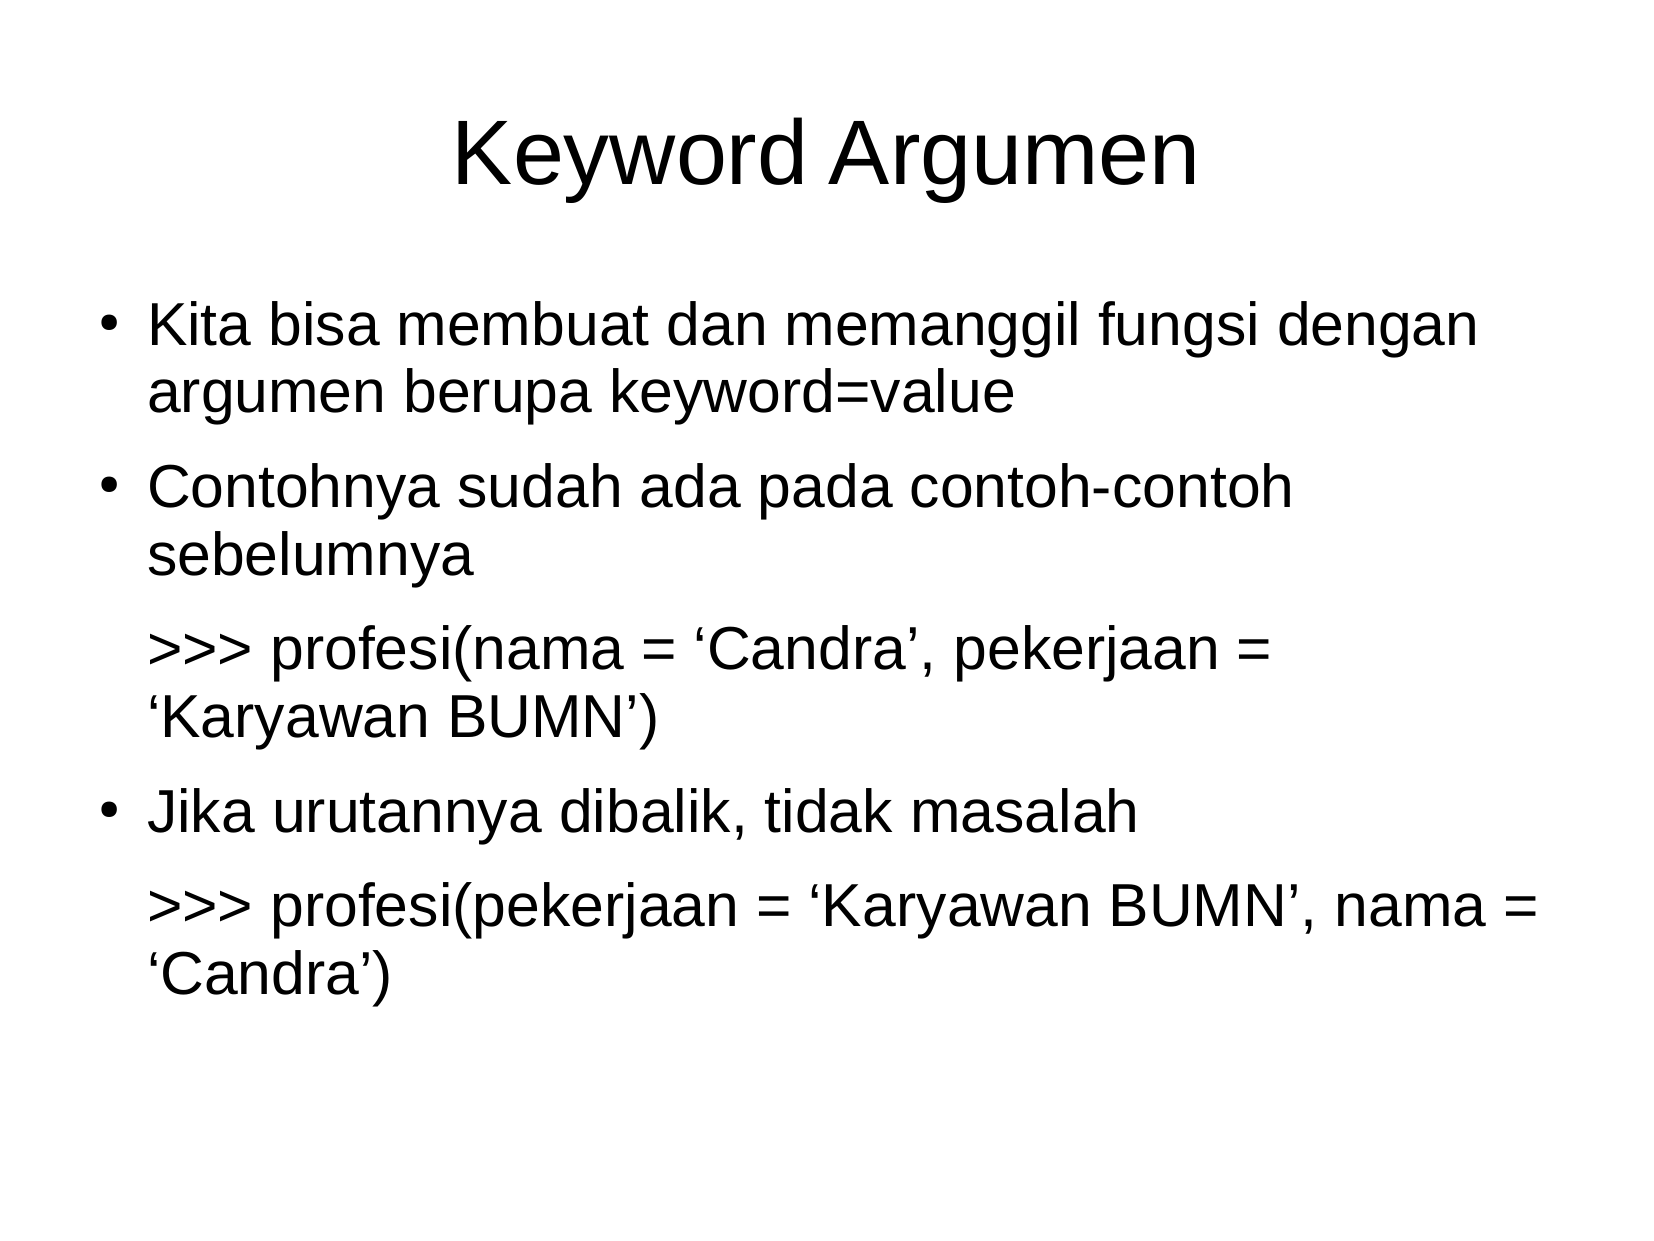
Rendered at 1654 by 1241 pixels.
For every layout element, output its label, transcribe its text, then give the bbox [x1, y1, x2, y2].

list Kita bisa membuat dan memanggil fungsi dengan argumen berupa keyword=value Contohnya sudah ada pada contoh-contoh sebelumnya >>> profesi(nama = ‘Candra’, pekerjaan = ‘Karyawan BUMN’) Jika urutannya dibalik, tidak masalah >>> profesi(pekerjaan = ‘Karyawan BUMN’, nama = ‘Candra’) [82, 290, 1571, 1010]
title Keyword Argumen [82, 49, 1571, 257]
